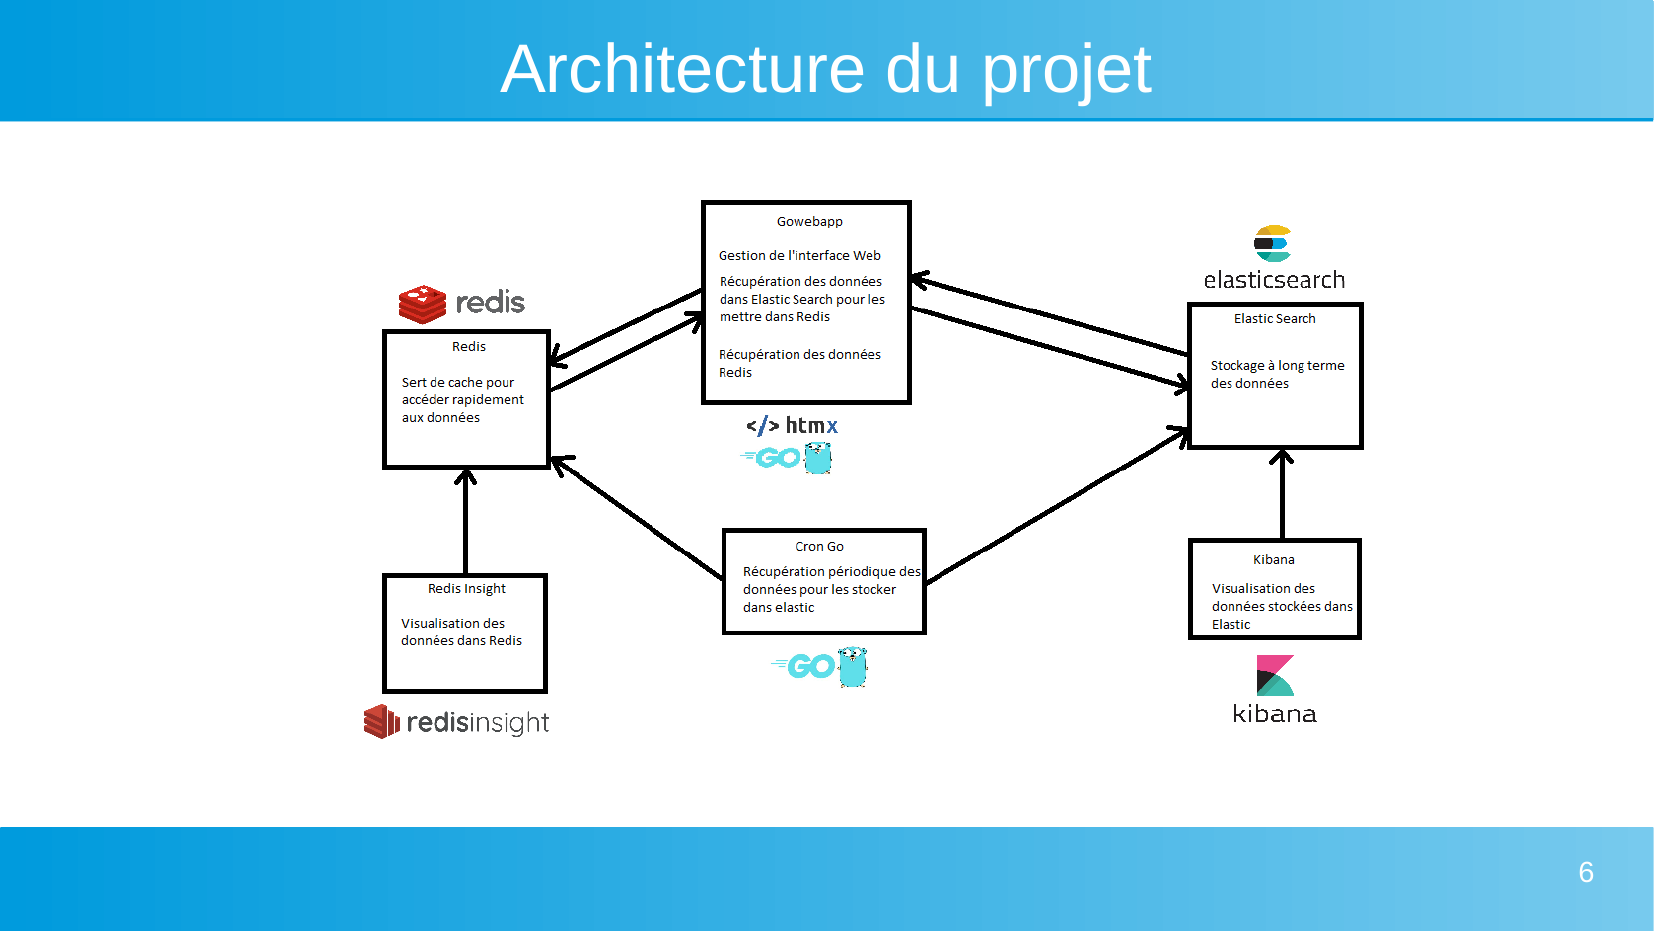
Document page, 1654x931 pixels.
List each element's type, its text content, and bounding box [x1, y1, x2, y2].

title Architecture du projet [59, 29, 1595, 108]
picture [291, 147, 1447, 794]
